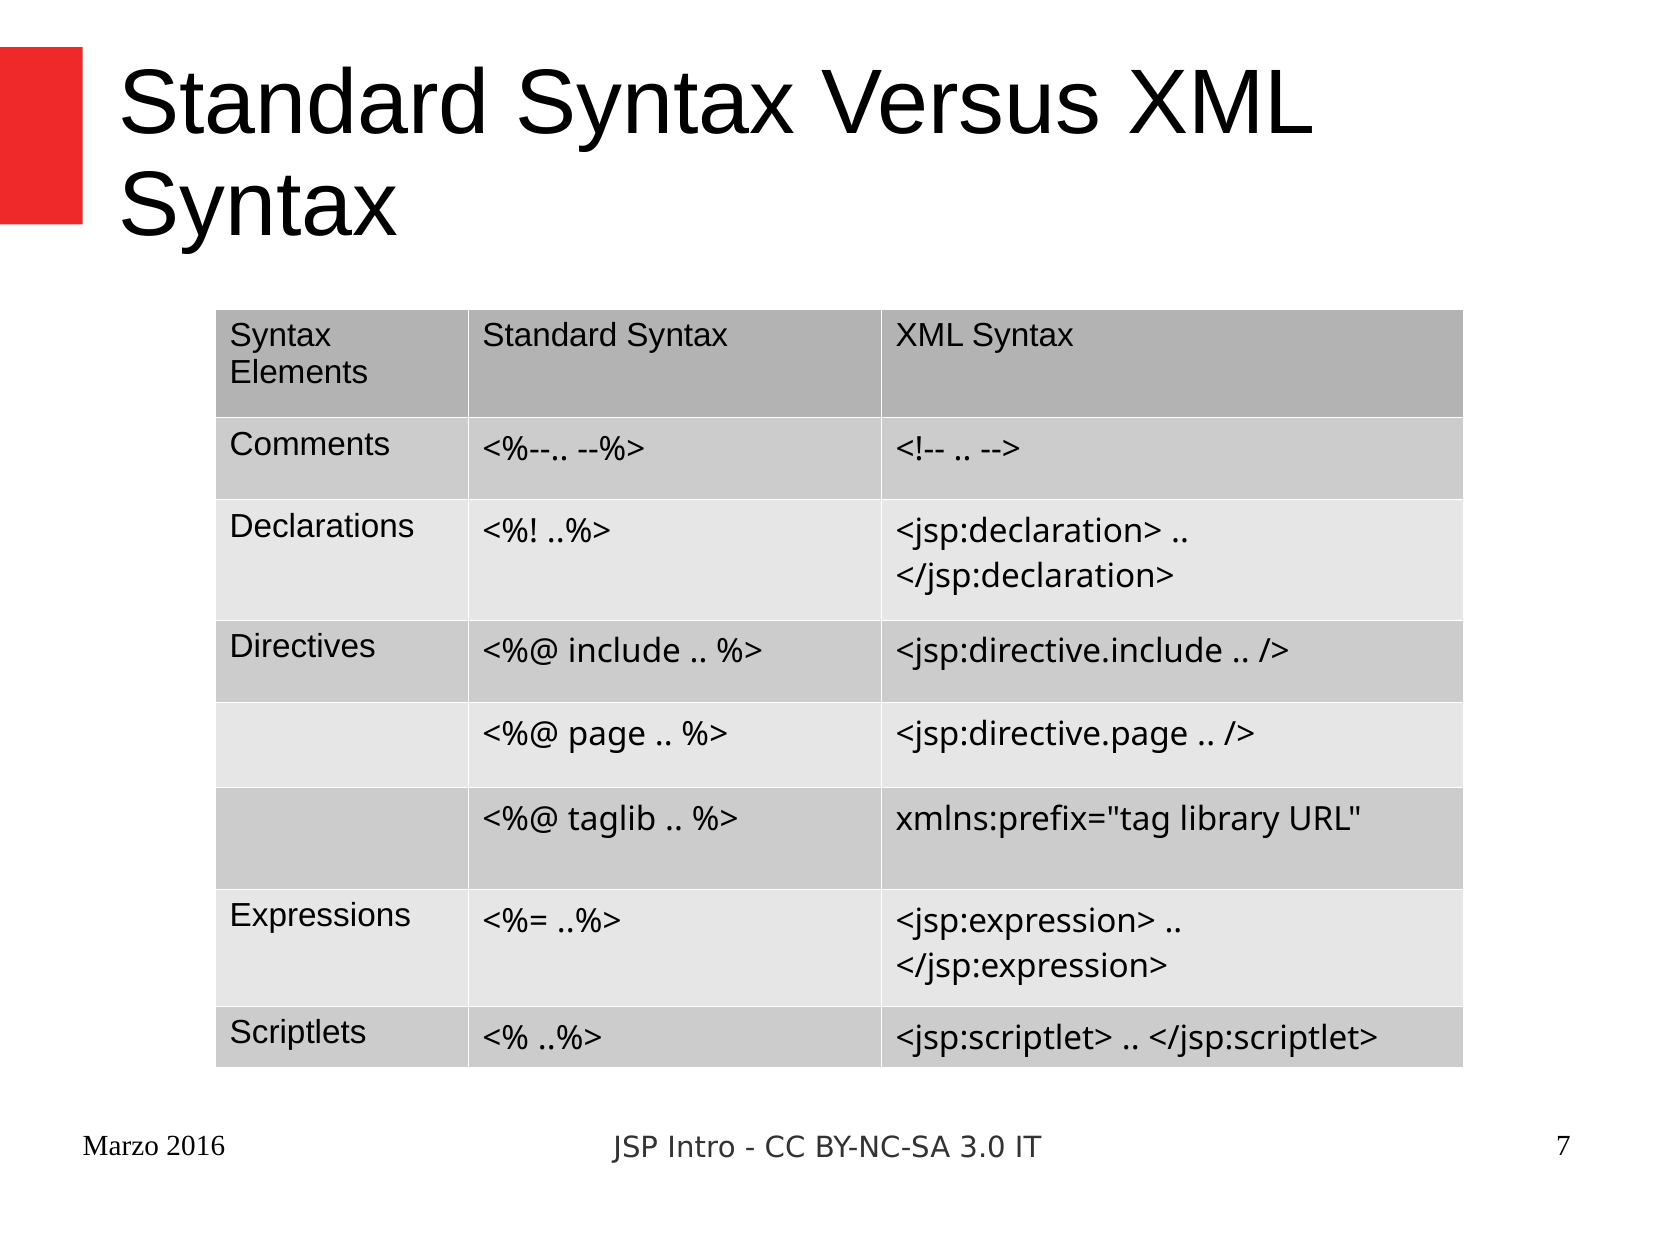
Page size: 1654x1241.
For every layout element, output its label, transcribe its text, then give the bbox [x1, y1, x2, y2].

table_cell <%@ taglib .. %> [469, 788, 881, 889]
table_cell <%@ page .. %> [469, 703, 881, 787]
table_cell xmlns:prefix="tag library URL" [882, 788, 1463, 889]
table_cell <jsp:directive.include .. /> [882, 621, 1463, 702]
table_cell <%--.. --%> [469, 418, 881, 499]
table_cell Scriptlets [216, 1007, 468, 1067]
table_cell Comments [216, 418, 468, 499]
table_cell [216, 703, 468, 787]
table_cell [216, 788, 468, 889]
table_cell <jsp:directive.page .. /> [882, 703, 1463, 787]
table_header XML Syntax [882, 310, 1463, 417]
table_cell <jsp:declaration> .. </jsp:declaration> [882, 500, 1463, 620]
table_header Syntax Elements [216, 310, 468, 417]
table_cell <!-- .. --> [882, 418, 1463, 499]
table_cell <%! ..%> [469, 500, 881, 620]
table_cell Declarations [216, 500, 468, 620]
title Standard Syntax Versus XML Syntax [118, 49, 1607, 257]
table_cell <%@ include .. %> [469, 621, 881, 702]
table_cell <jsp:scriptlet> .. </jsp:scriptlet> [882, 1007, 1463, 1067]
table_cell Directives [216, 621, 468, 702]
table_cell <%= ..%> [469, 890, 881, 1006]
table_cell <% ..%> [469, 1007, 881, 1067]
table_cell Expressions [216, 890, 468, 1006]
table_header Standard Syntax [469, 310, 881, 417]
table_cell <jsp:expression> .. </jsp:expression> [882, 890, 1463, 1006]
